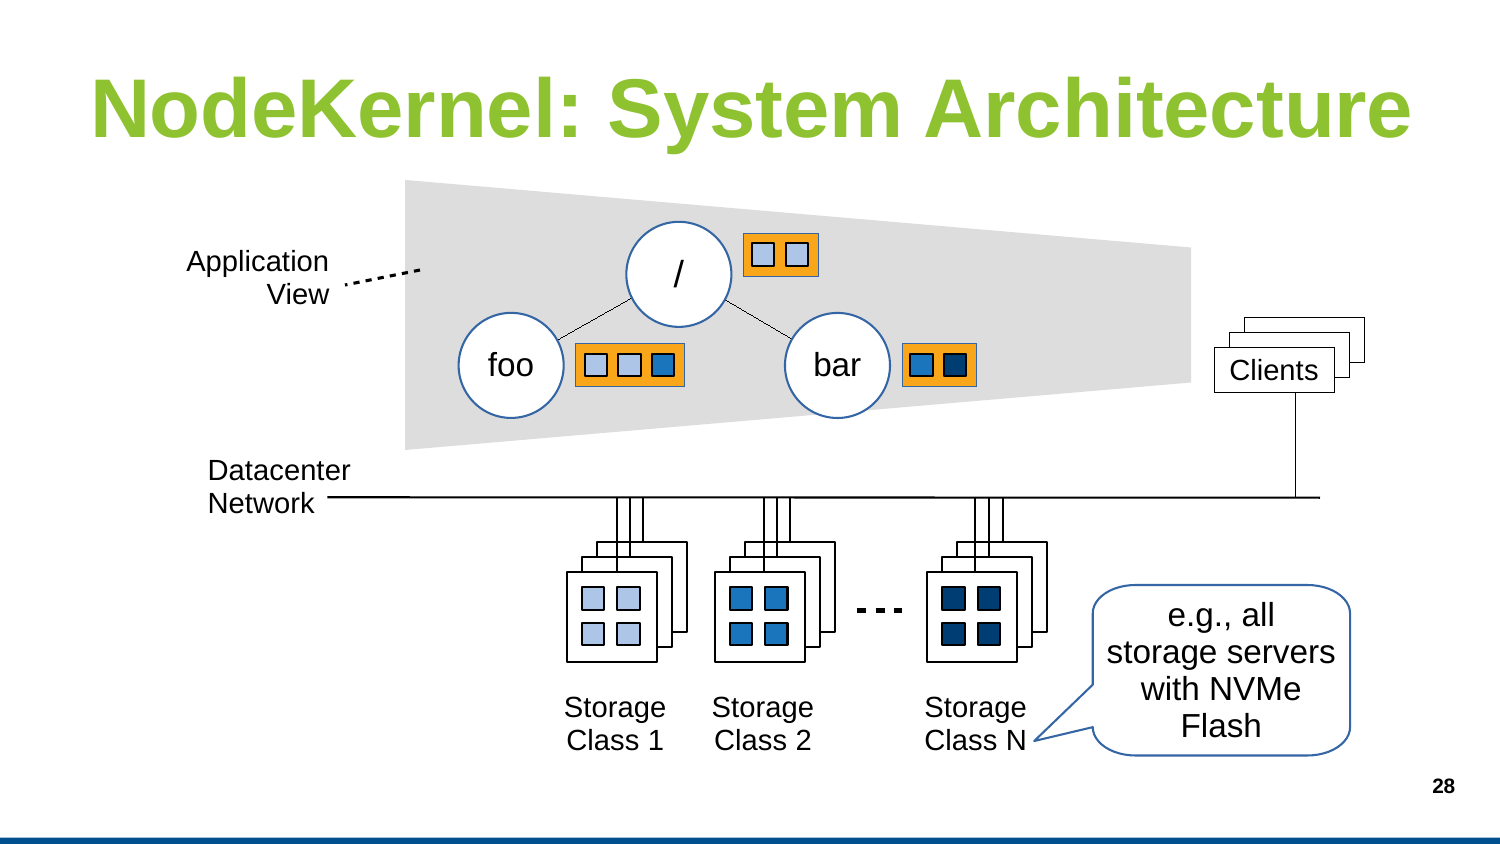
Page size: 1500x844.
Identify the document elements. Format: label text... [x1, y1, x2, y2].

text_box Storage Class 1 [549, 683, 682, 765]
text_box bar [784, 312, 891, 418]
text_box [714, 542, 835, 663]
text_box Clients [1214, 347, 1335, 393]
text_box Application View [171, 237, 345, 351]
text_box [566, 542, 687, 663]
text_box Datacenter Network [192, 446, 377, 527]
text_box foo [458, 312, 564, 418]
text_box / [626, 221, 732, 327]
text_box Storage Class N [909, 683, 1043, 765]
text_box e.g., all storage servers with NVMe Flash [1034, 585, 1351, 756]
title NodeKernel: System Architecture [75, 33, 1456, 175]
text_box Storage Class 2 [696, 683, 830, 765]
text_box [1229, 317, 1365, 378]
text_box [405, 179, 1192, 451]
text_box [927, 542, 1048, 663]
